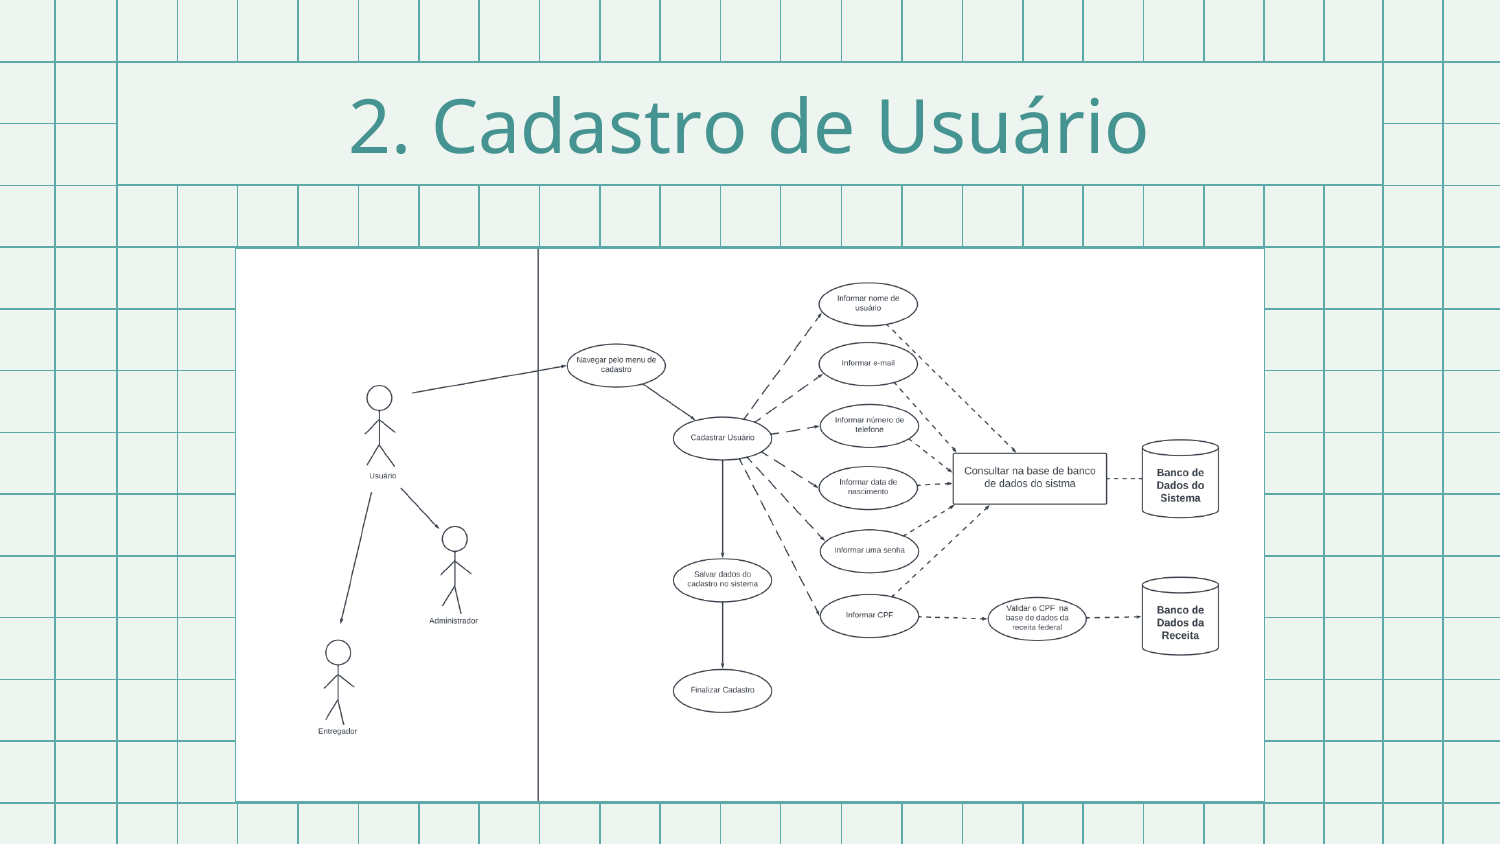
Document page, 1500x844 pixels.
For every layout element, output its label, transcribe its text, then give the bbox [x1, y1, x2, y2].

picture [236, 249, 1264, 801]
title 2. Cadastro de Usuário [117, 61, 1383, 186]
